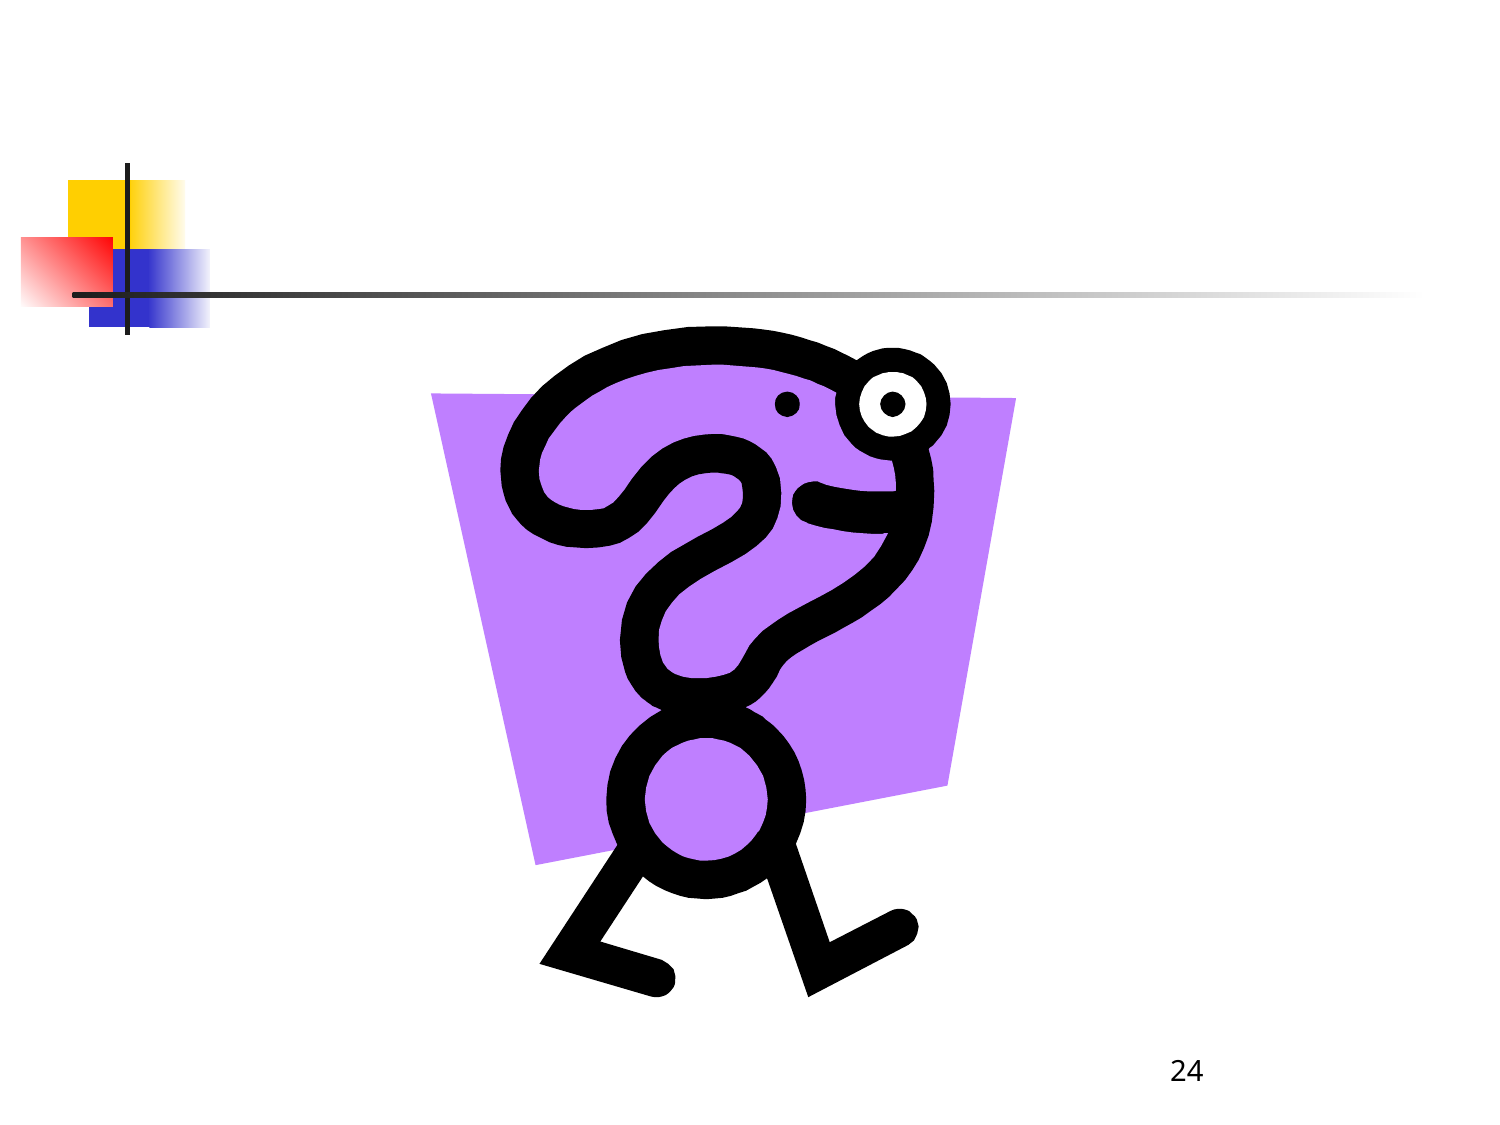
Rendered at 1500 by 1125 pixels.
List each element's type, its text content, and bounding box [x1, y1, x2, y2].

picture [430, 326, 1016, 1000]
text_box 24 [1155, 1024, 1468, 1100]
